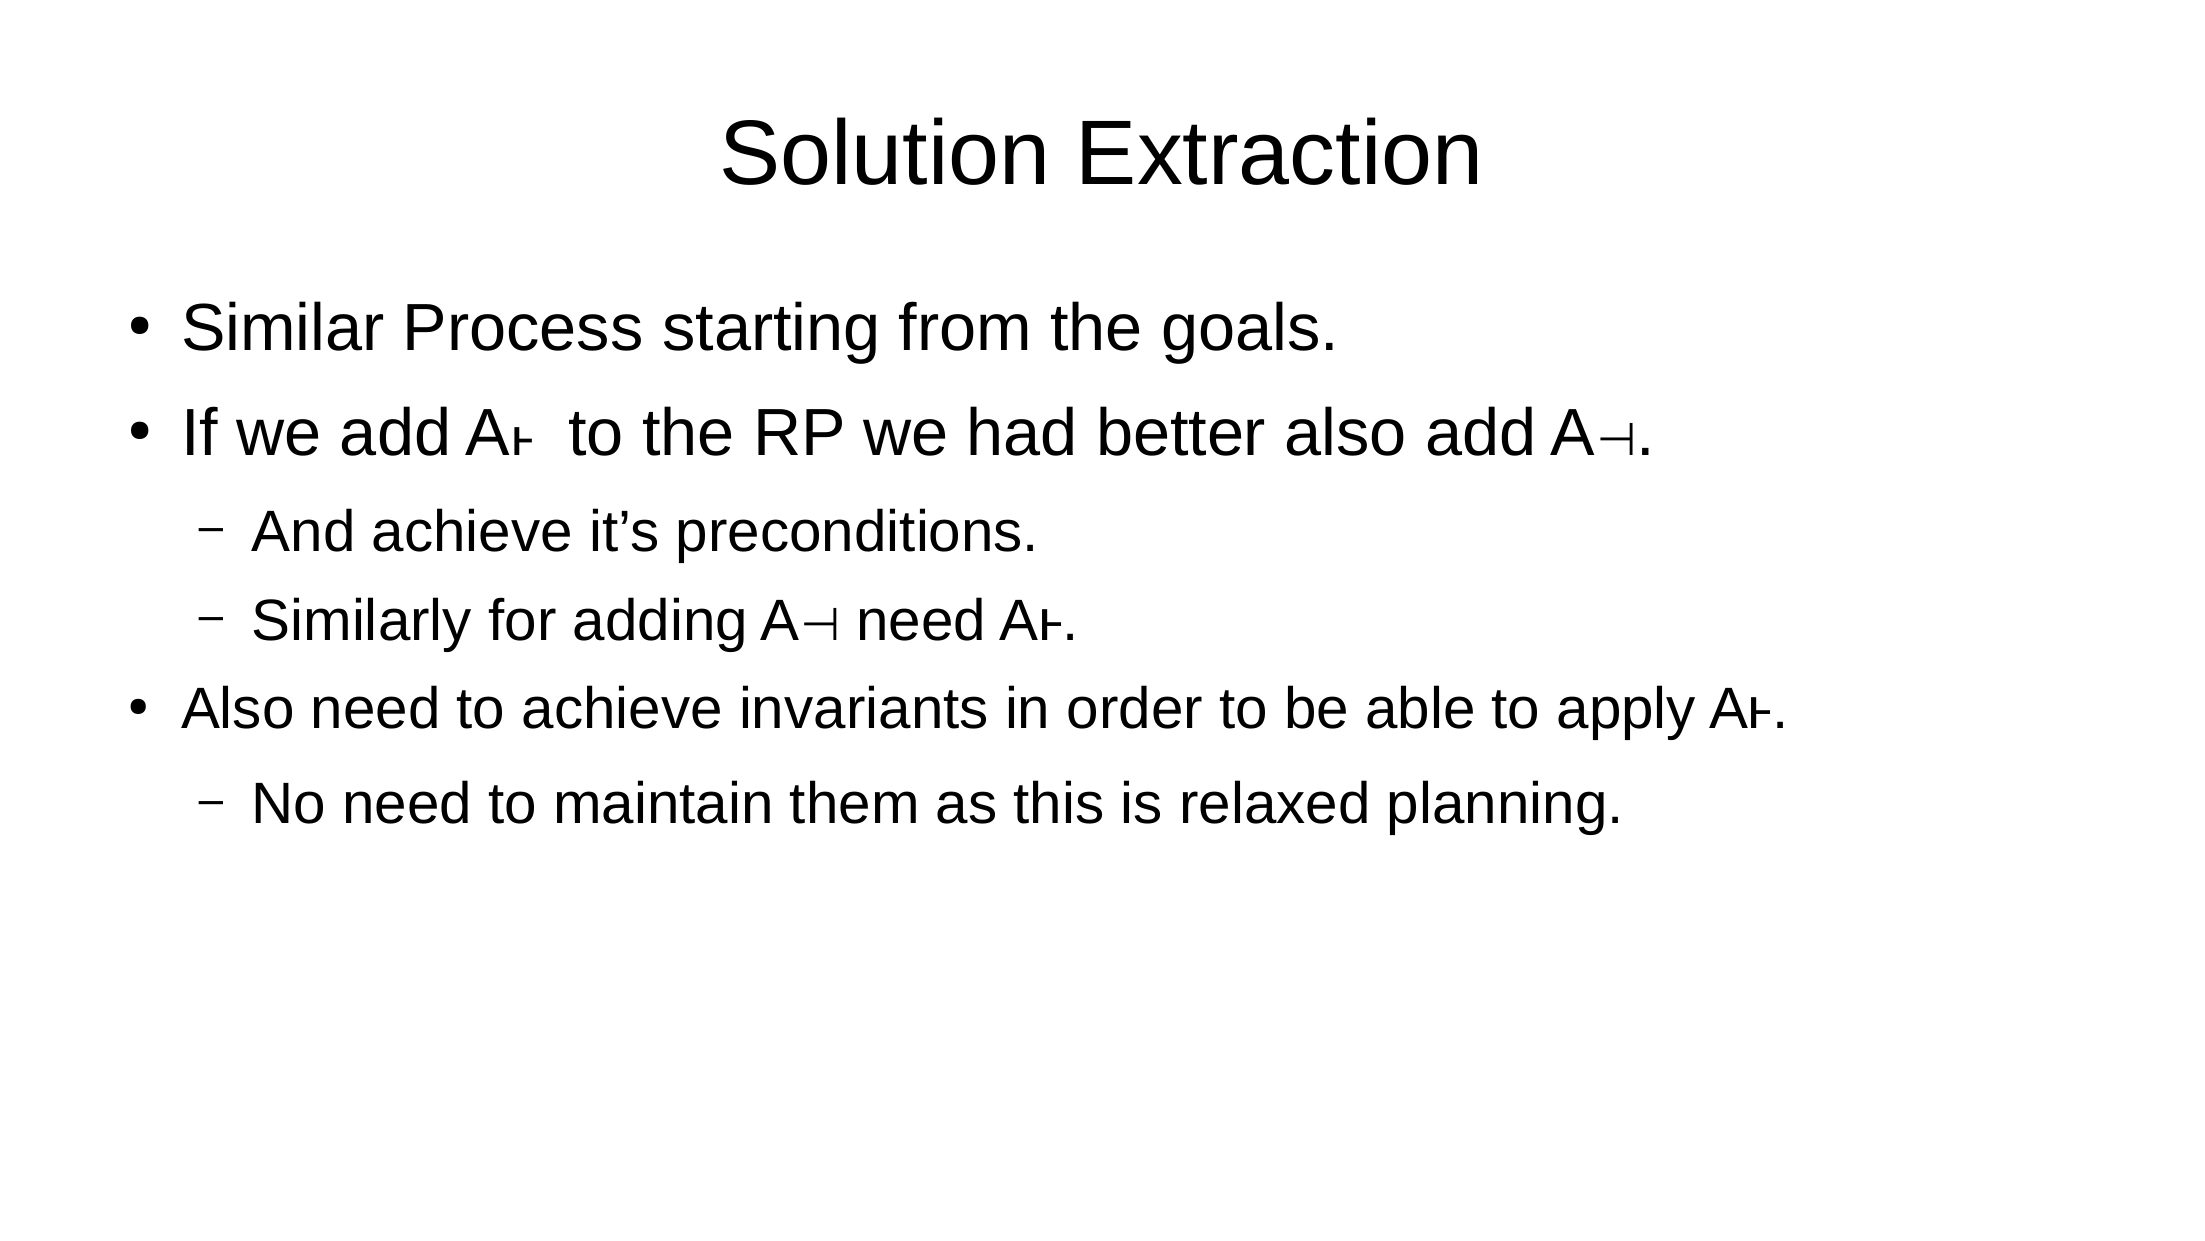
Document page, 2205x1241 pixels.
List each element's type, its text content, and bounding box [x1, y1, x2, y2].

list Similar Process starting from the goals. If we add Aⱶ to the RP we had better also add A⊣. And achieve it’s preconditions. Similarly for adding A⊣ need Aⱶ. Also need to achieve invariants in order to be able to apply Aⱶ. No need to maintain them as this is relaxed planning. [110, 290, 2051, 1010]
title Solution Extraction [110, 49, 2095, 257]
